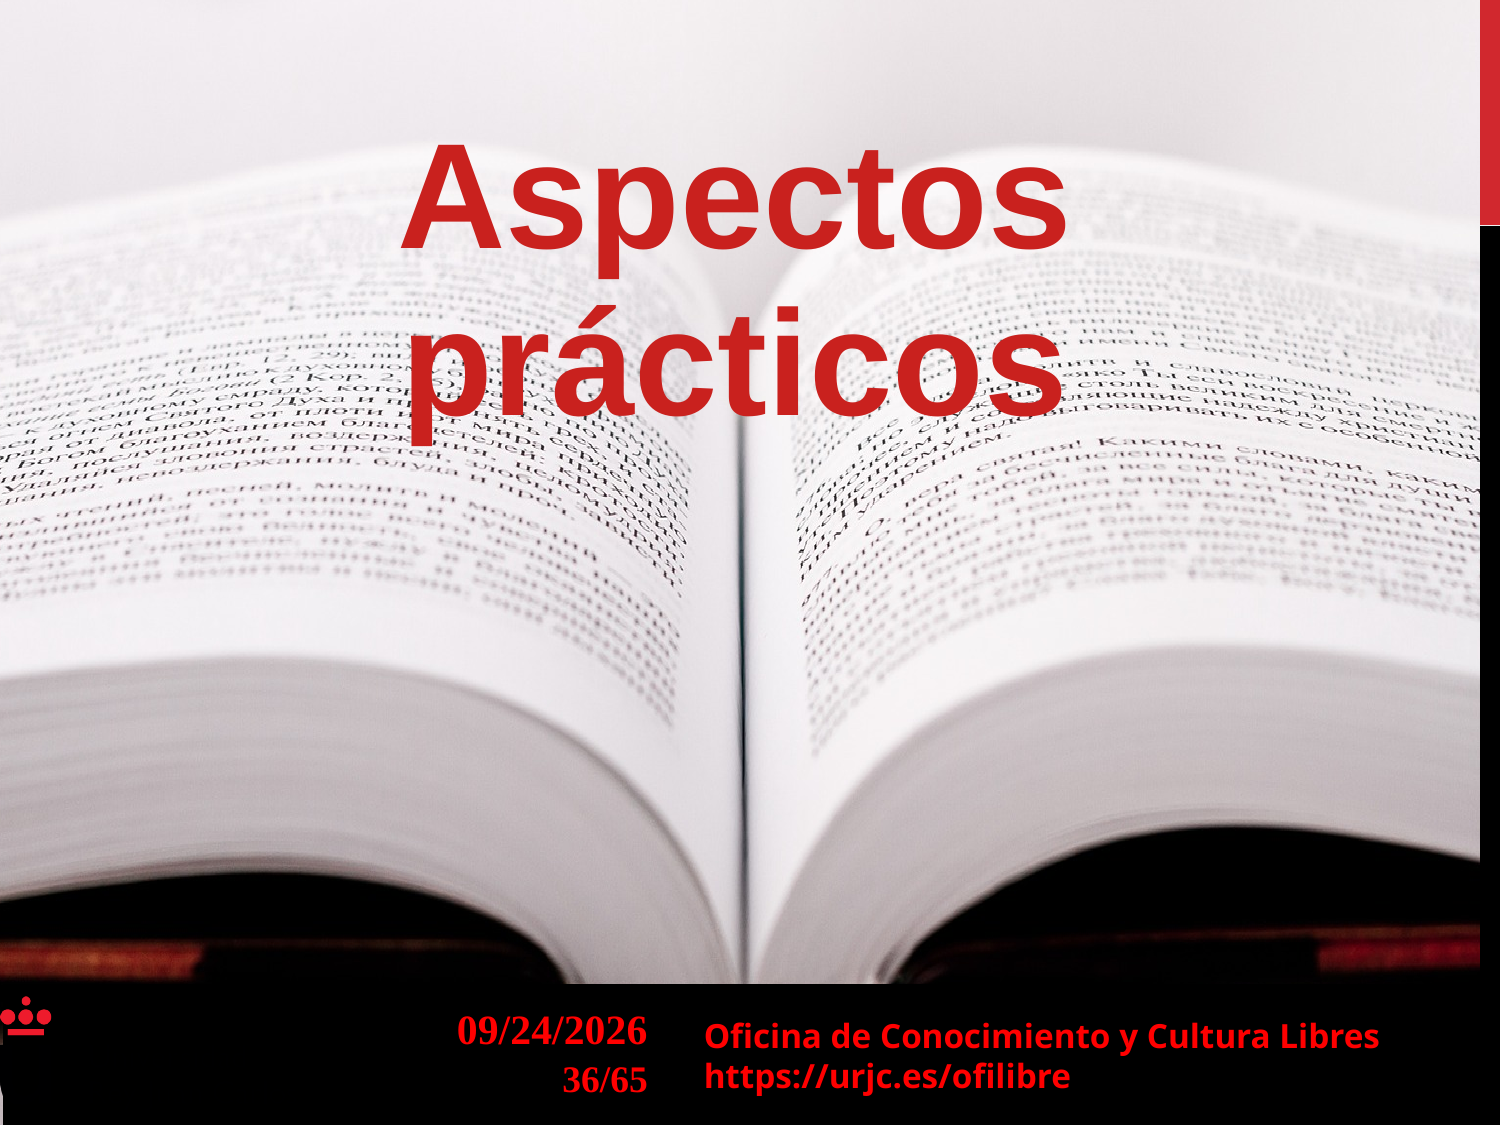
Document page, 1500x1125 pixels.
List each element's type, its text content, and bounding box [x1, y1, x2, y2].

picture [0, 0, 1500, 1014]
text_box Aspectos prácticos [120, 104, 1351, 455]
title [75, 285, 1425, 661]
